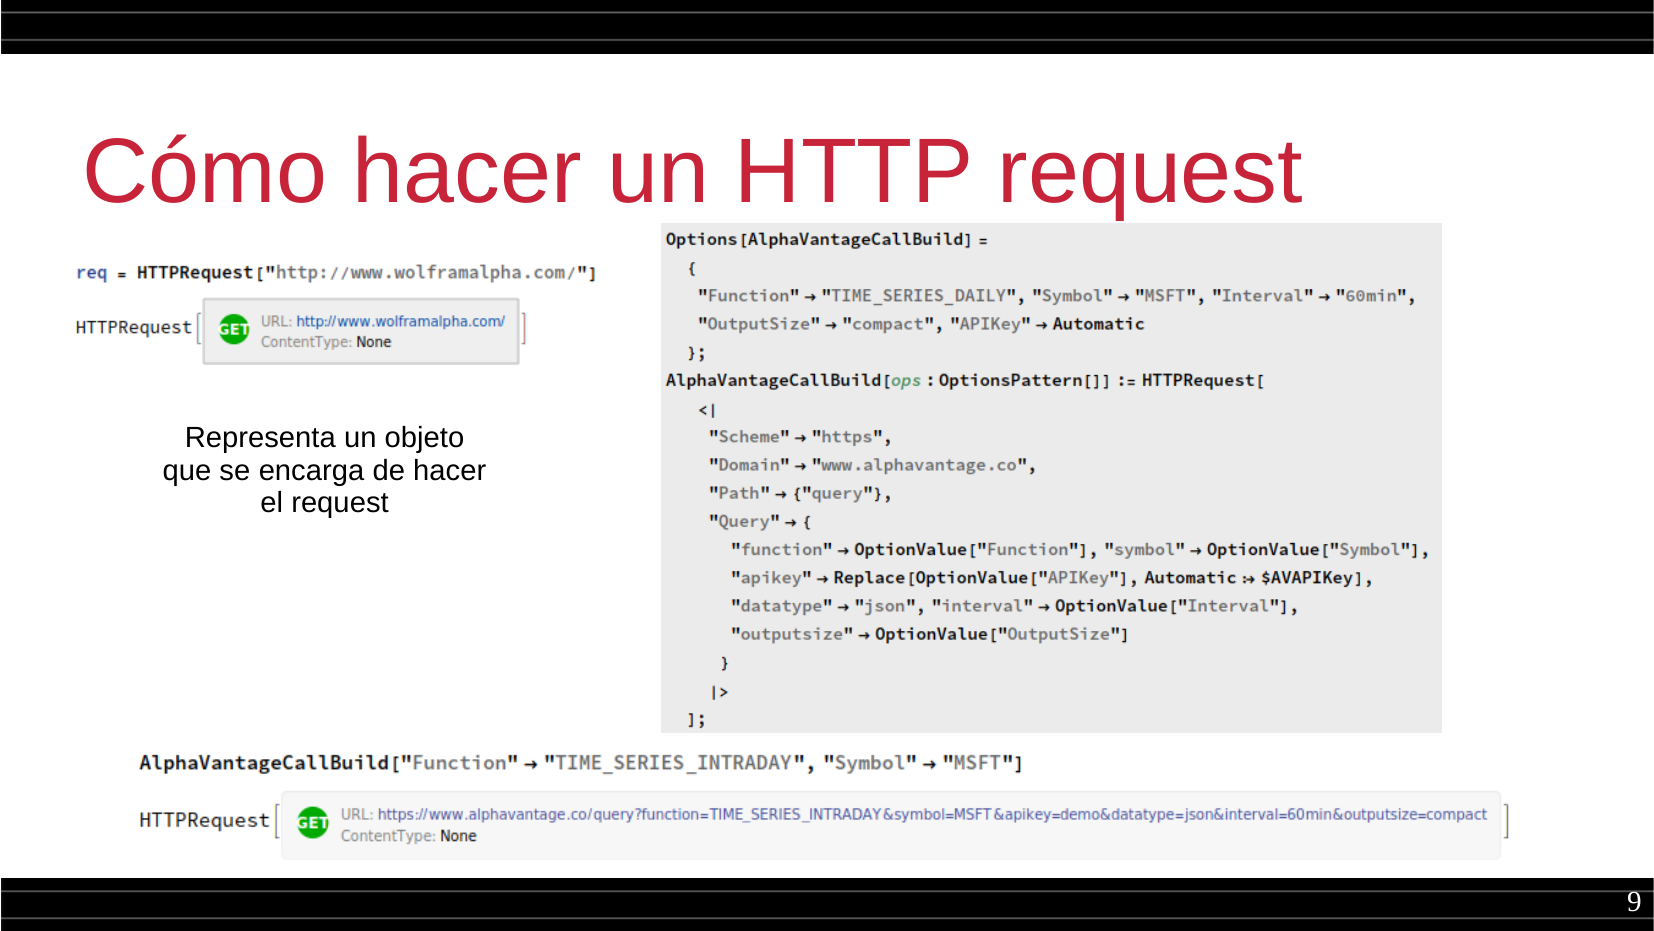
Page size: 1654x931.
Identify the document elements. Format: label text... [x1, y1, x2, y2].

picture [69, 247, 626, 387]
text_box Representa un objeto que se encarga de hacer el request [141, 413, 508, 544]
picture [1, 878, 1654, 931]
picture [131, 738, 1524, 863]
picture [1, 0, 1654, 54]
picture [661, 223, 1442, 733]
title Cómo hacer un HTTP request [82, 92, 1571, 249]
